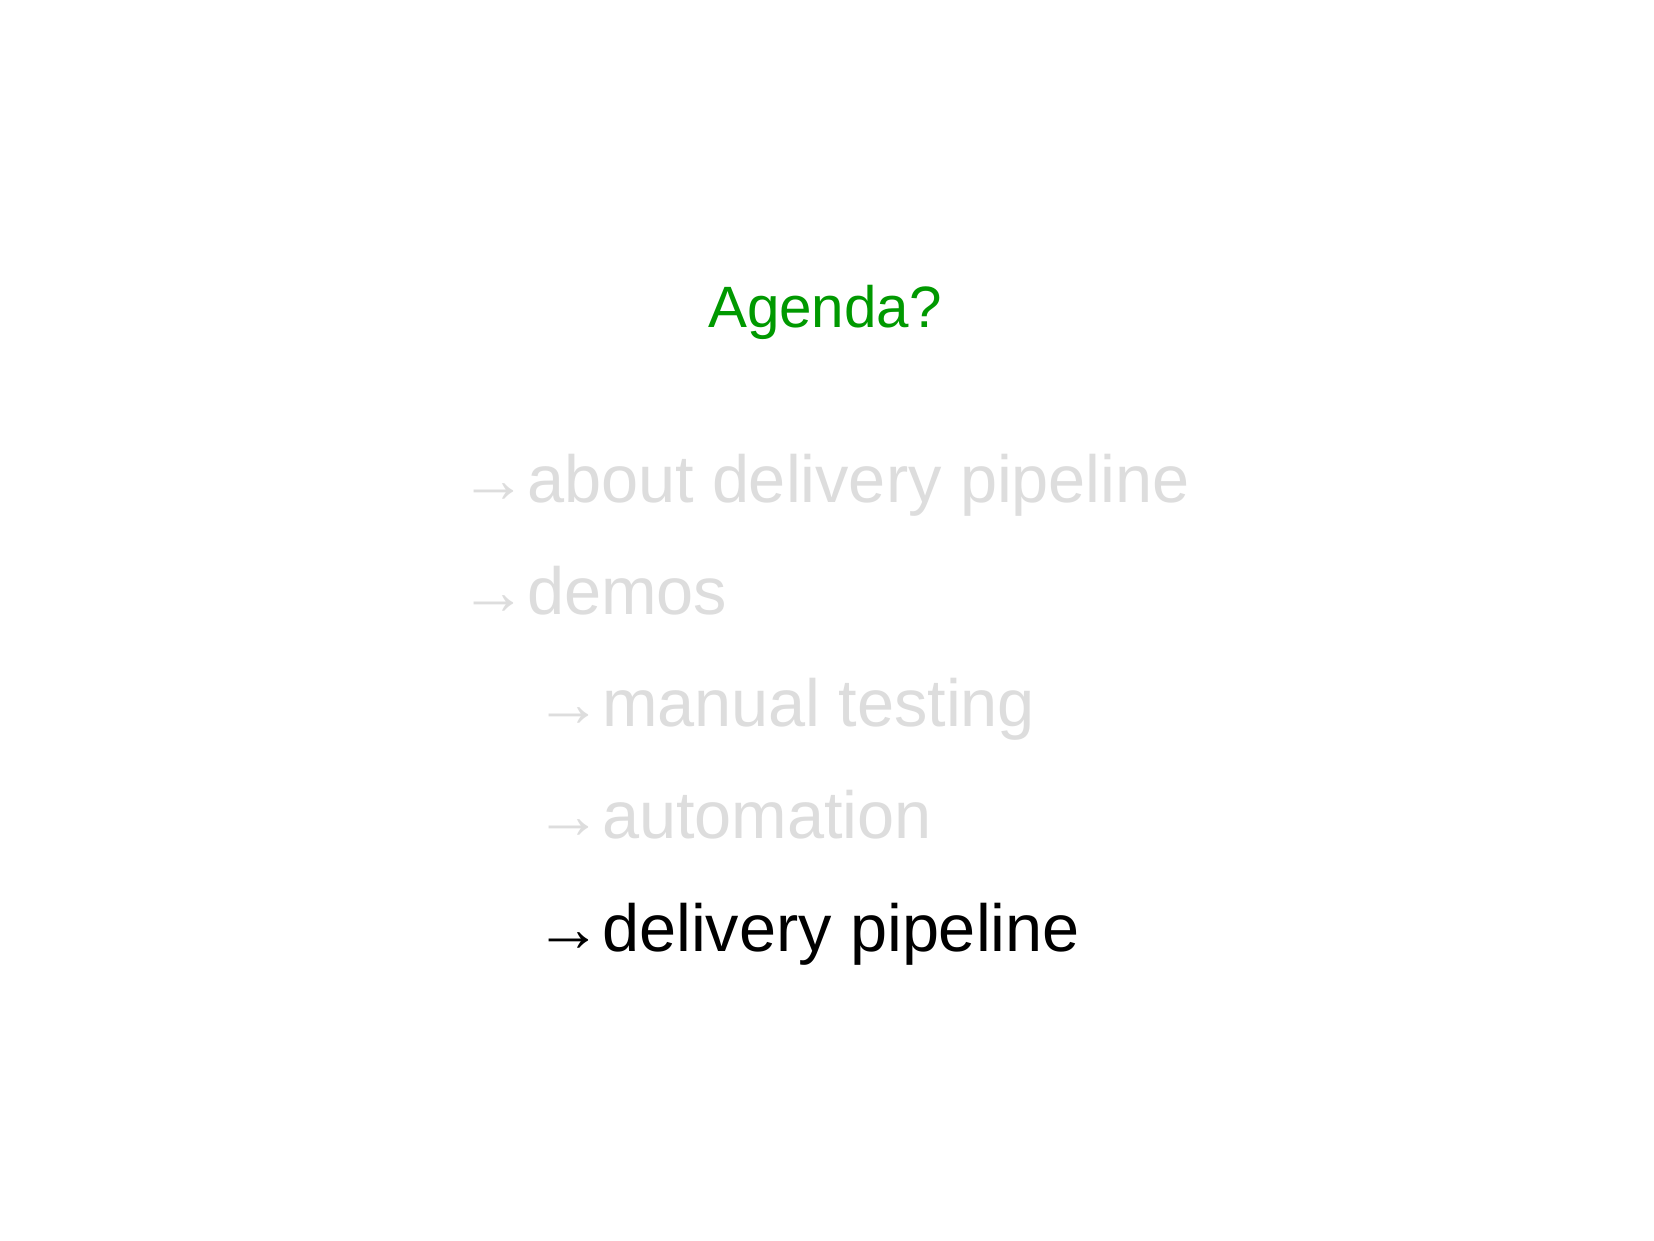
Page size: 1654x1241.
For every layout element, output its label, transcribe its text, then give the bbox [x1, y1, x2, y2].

text_box Agenda? →about delivery pipeline →demos →manual testing →automation →delivery pipeline [445, 267, 1208, 973]
